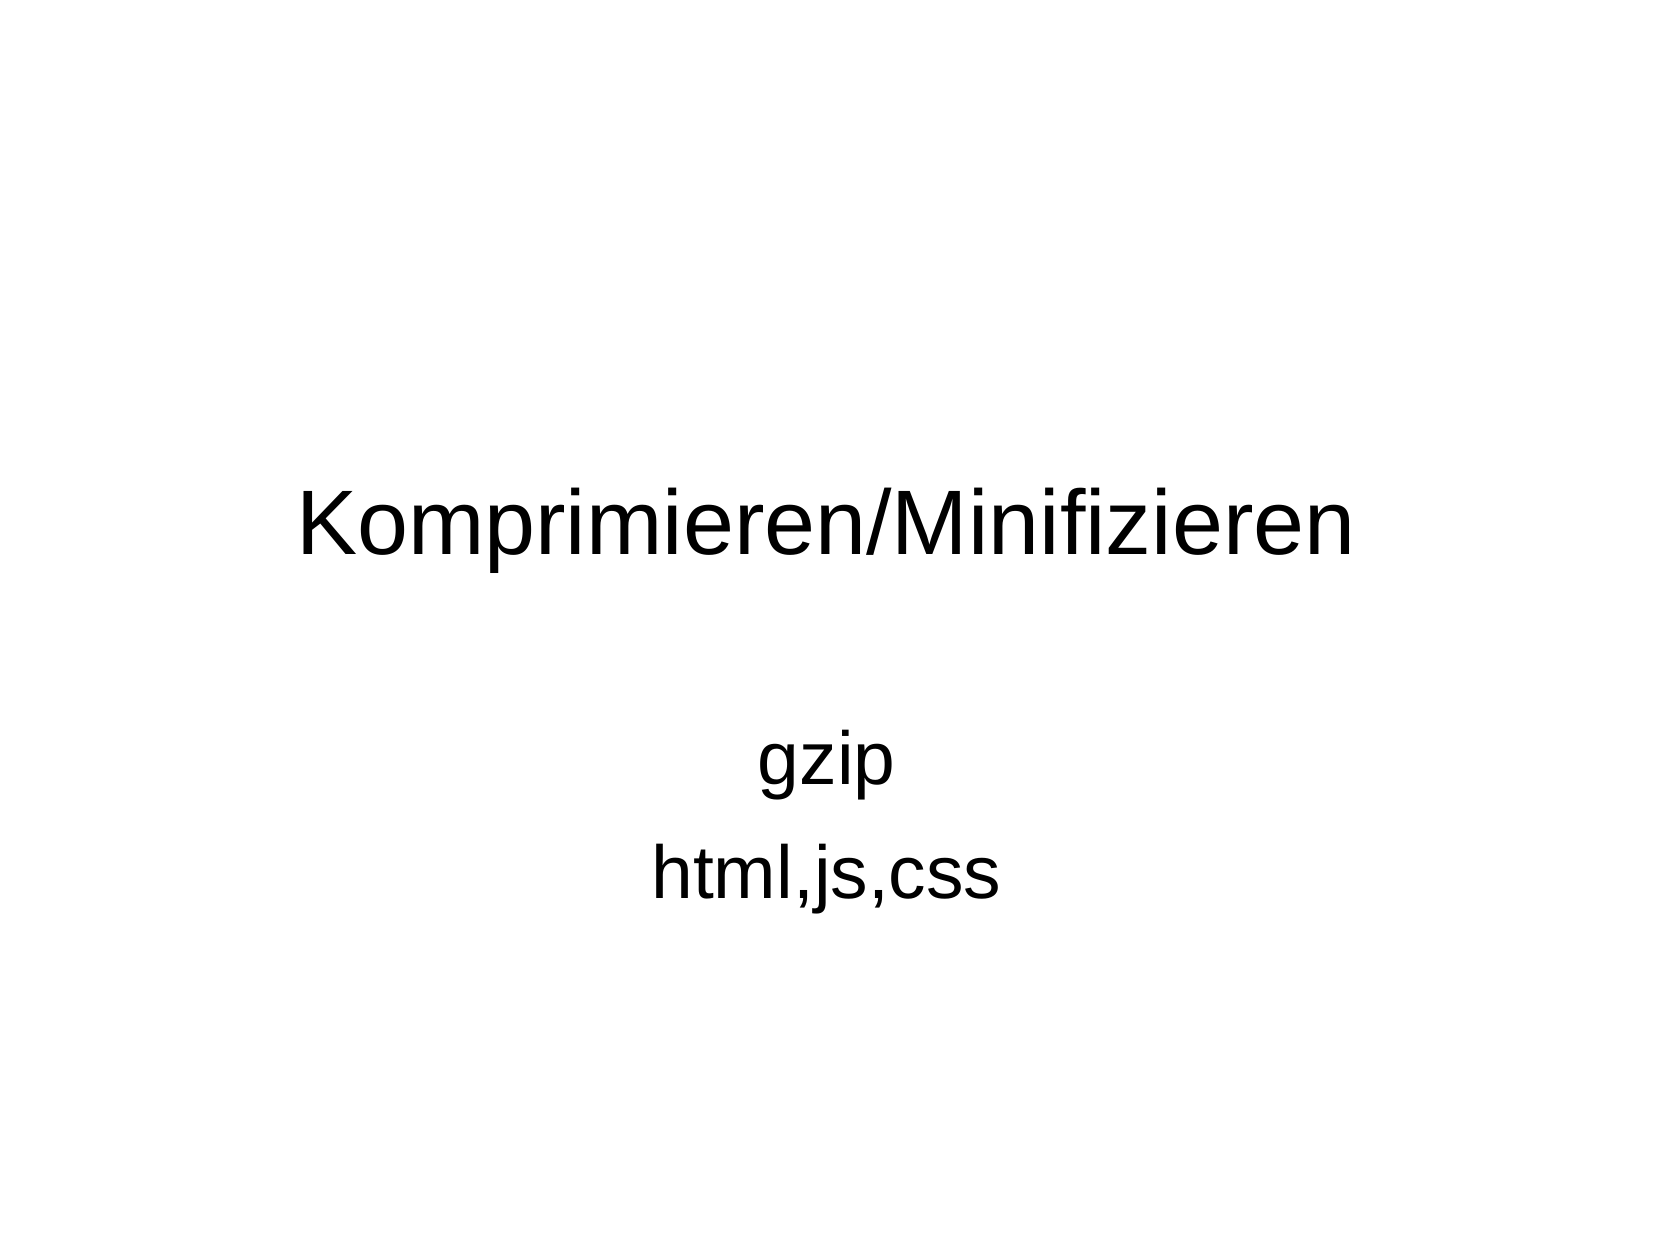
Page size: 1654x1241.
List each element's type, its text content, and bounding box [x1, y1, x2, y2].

list Komprimieren/Minifizieren gzip html,js,css [82, 366, 1571, 1087]
